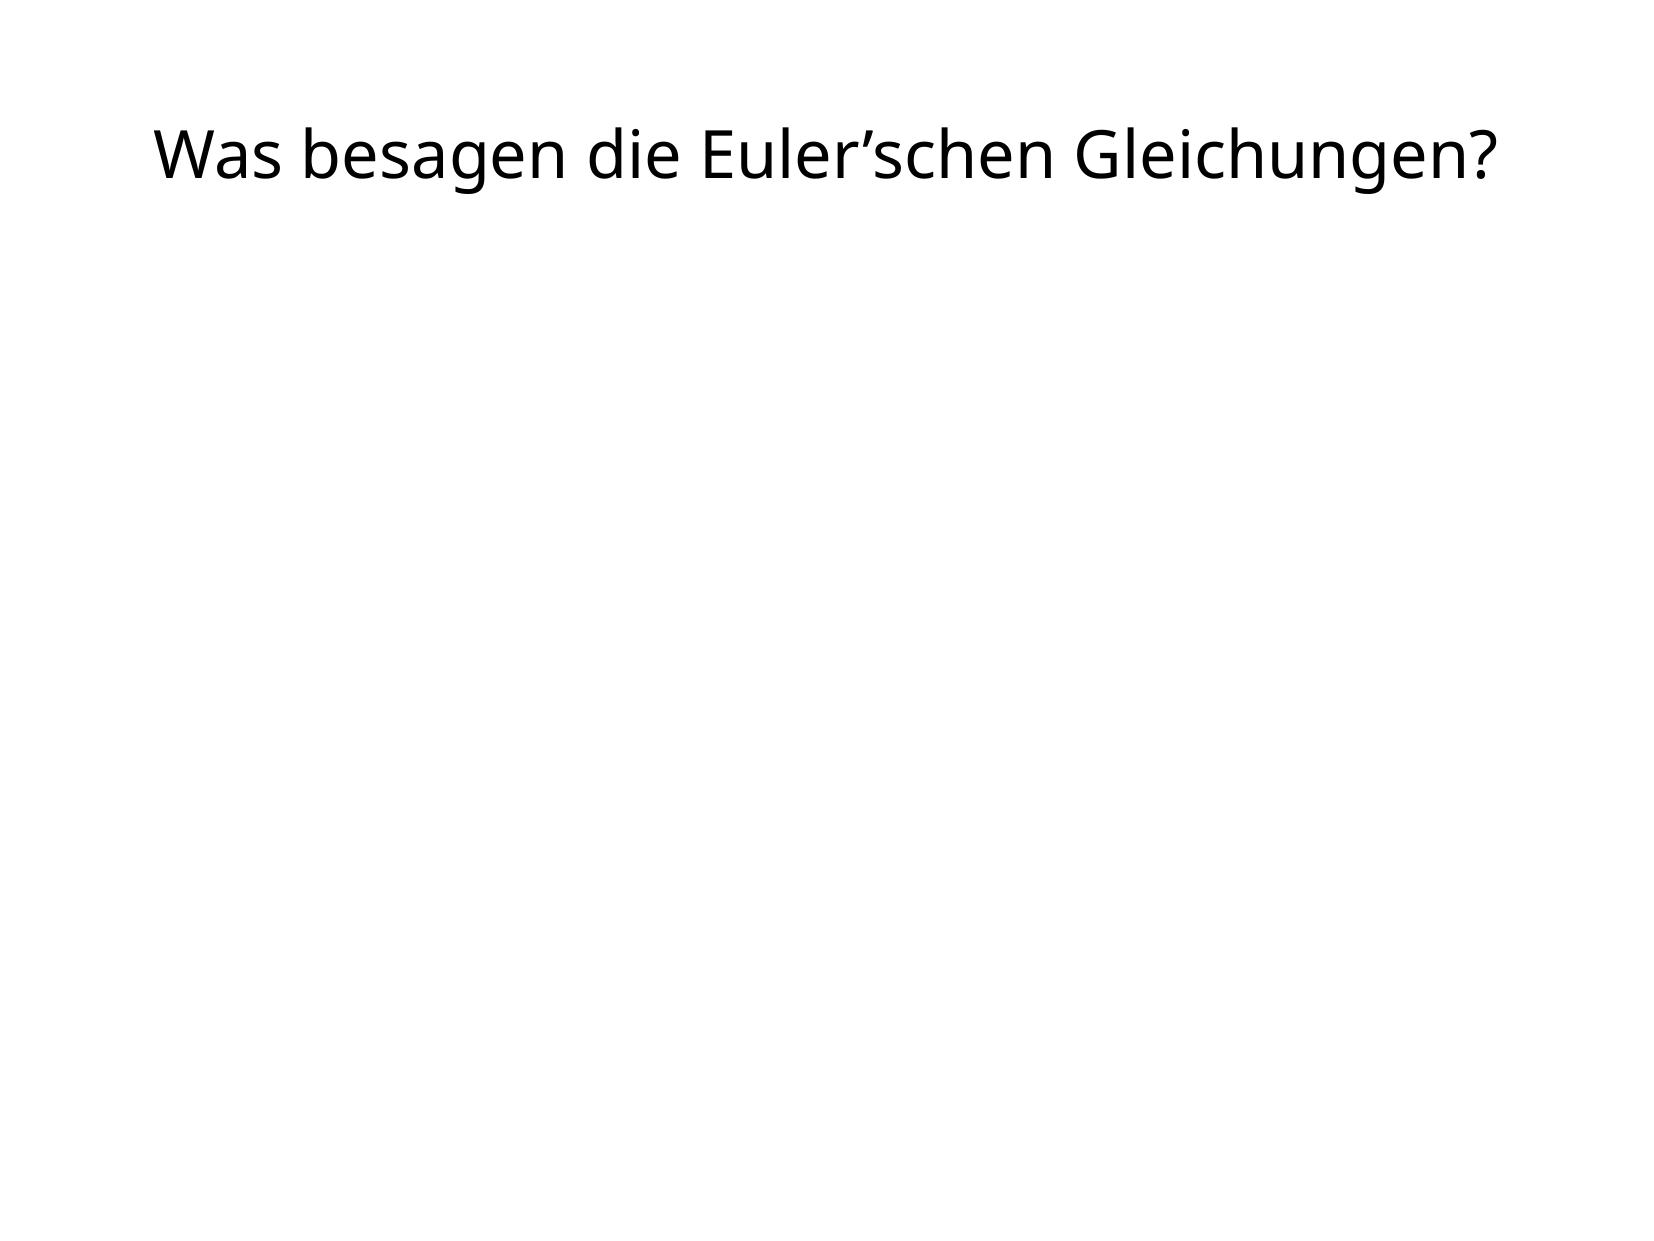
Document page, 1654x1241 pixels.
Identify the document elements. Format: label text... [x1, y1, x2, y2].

title Was besagen die Euler’schen Gleichungen? [82, 49, 1571, 257]
